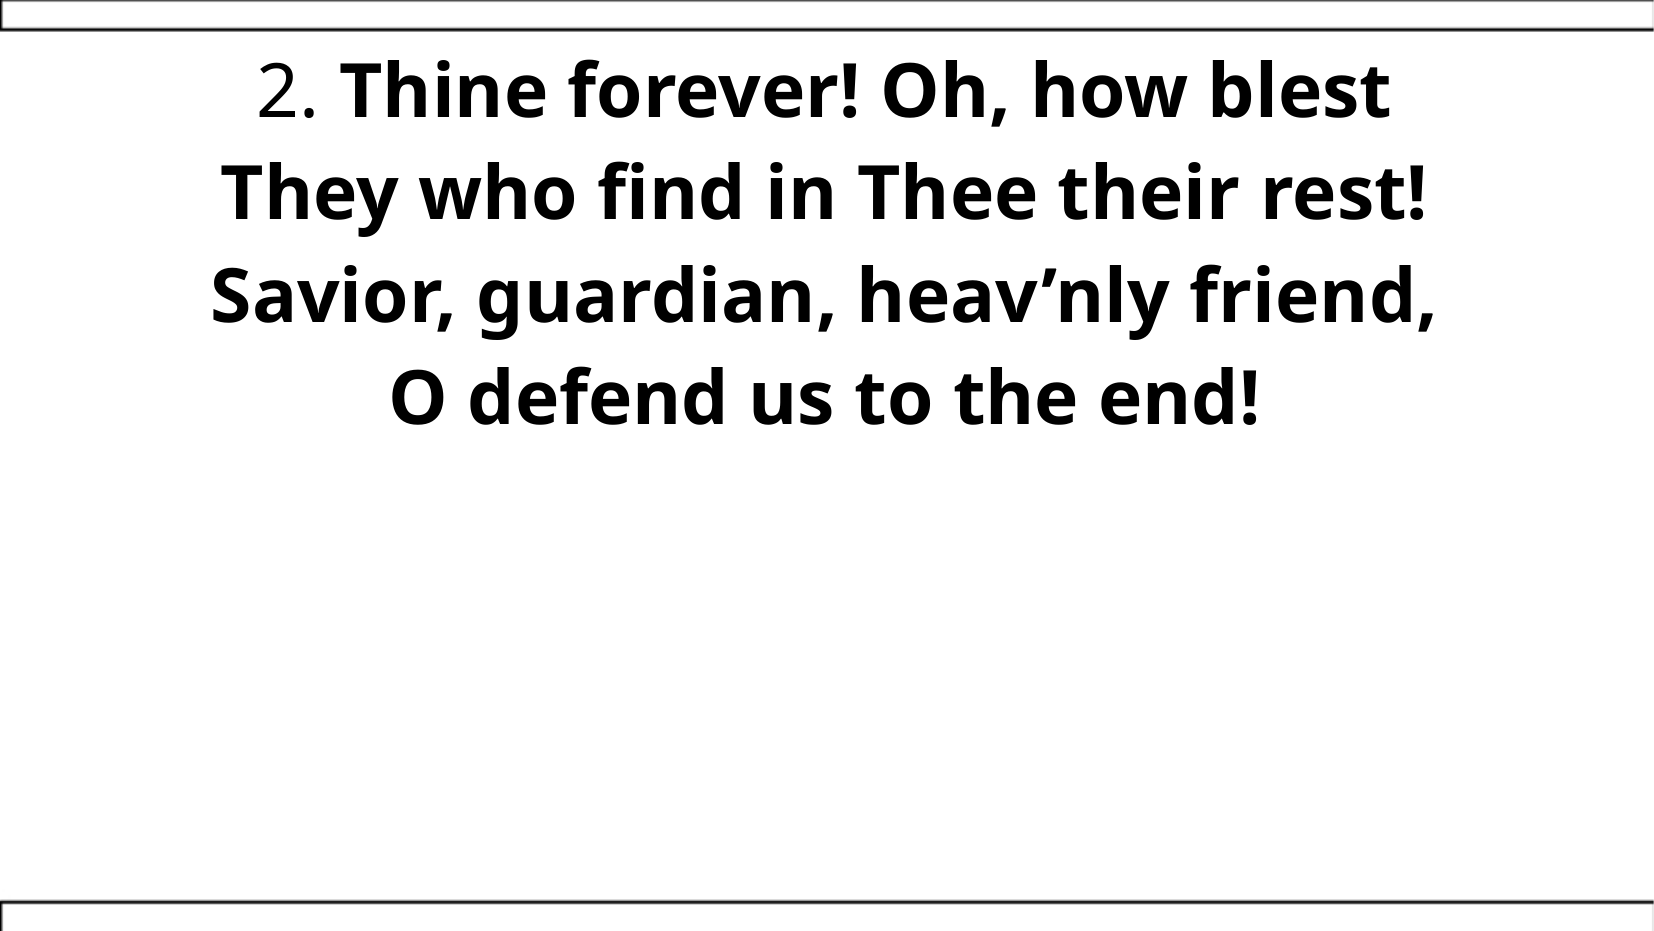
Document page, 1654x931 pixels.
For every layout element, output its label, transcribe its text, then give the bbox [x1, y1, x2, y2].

picture [0, 0, 1654, 931]
text_box 2. Thine forever! Oh, how blest They who find in Thee their rest! Savior, guardian, heav’nly friend, O defend us to the end! [105, 30, 1546, 445]
